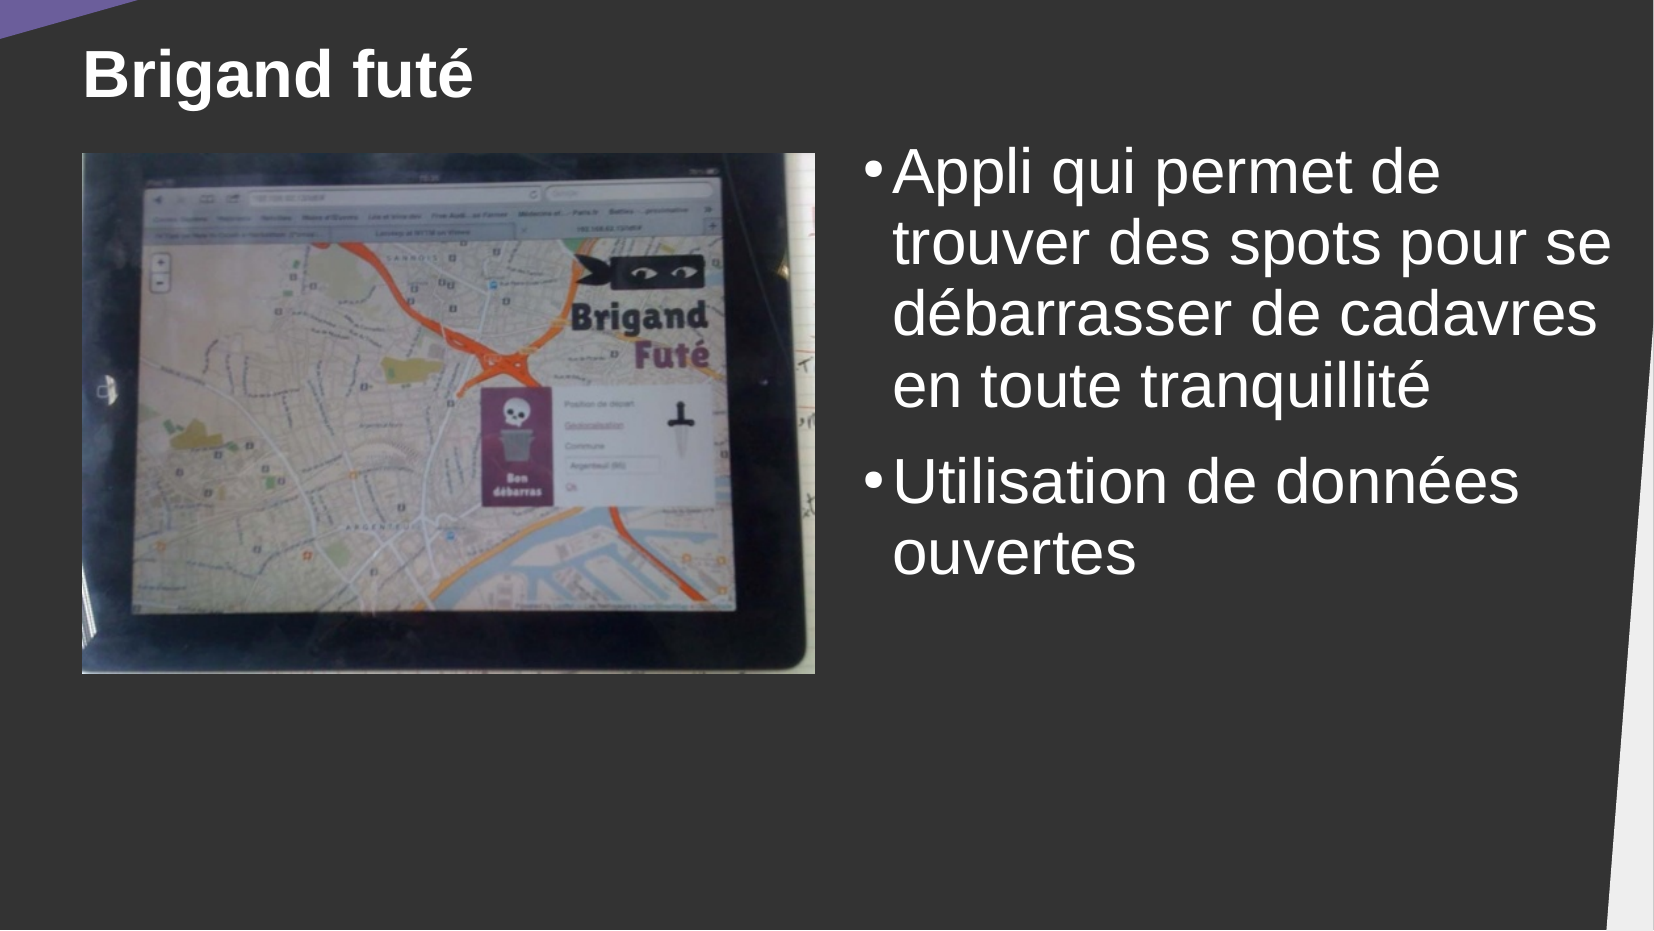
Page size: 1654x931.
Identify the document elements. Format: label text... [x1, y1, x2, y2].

picture [82, 153, 815, 674]
text_box [1606, 315, 1654, 931]
list Appli qui permet de trouver des spots pour se débarrasser de cadavres en toute tranquillité Utilisation de données ouvertes [862, 135, 1619, 603]
text_box [0, 0, 138, 39]
title Brigand futé [82, 37, 1619, 112]
